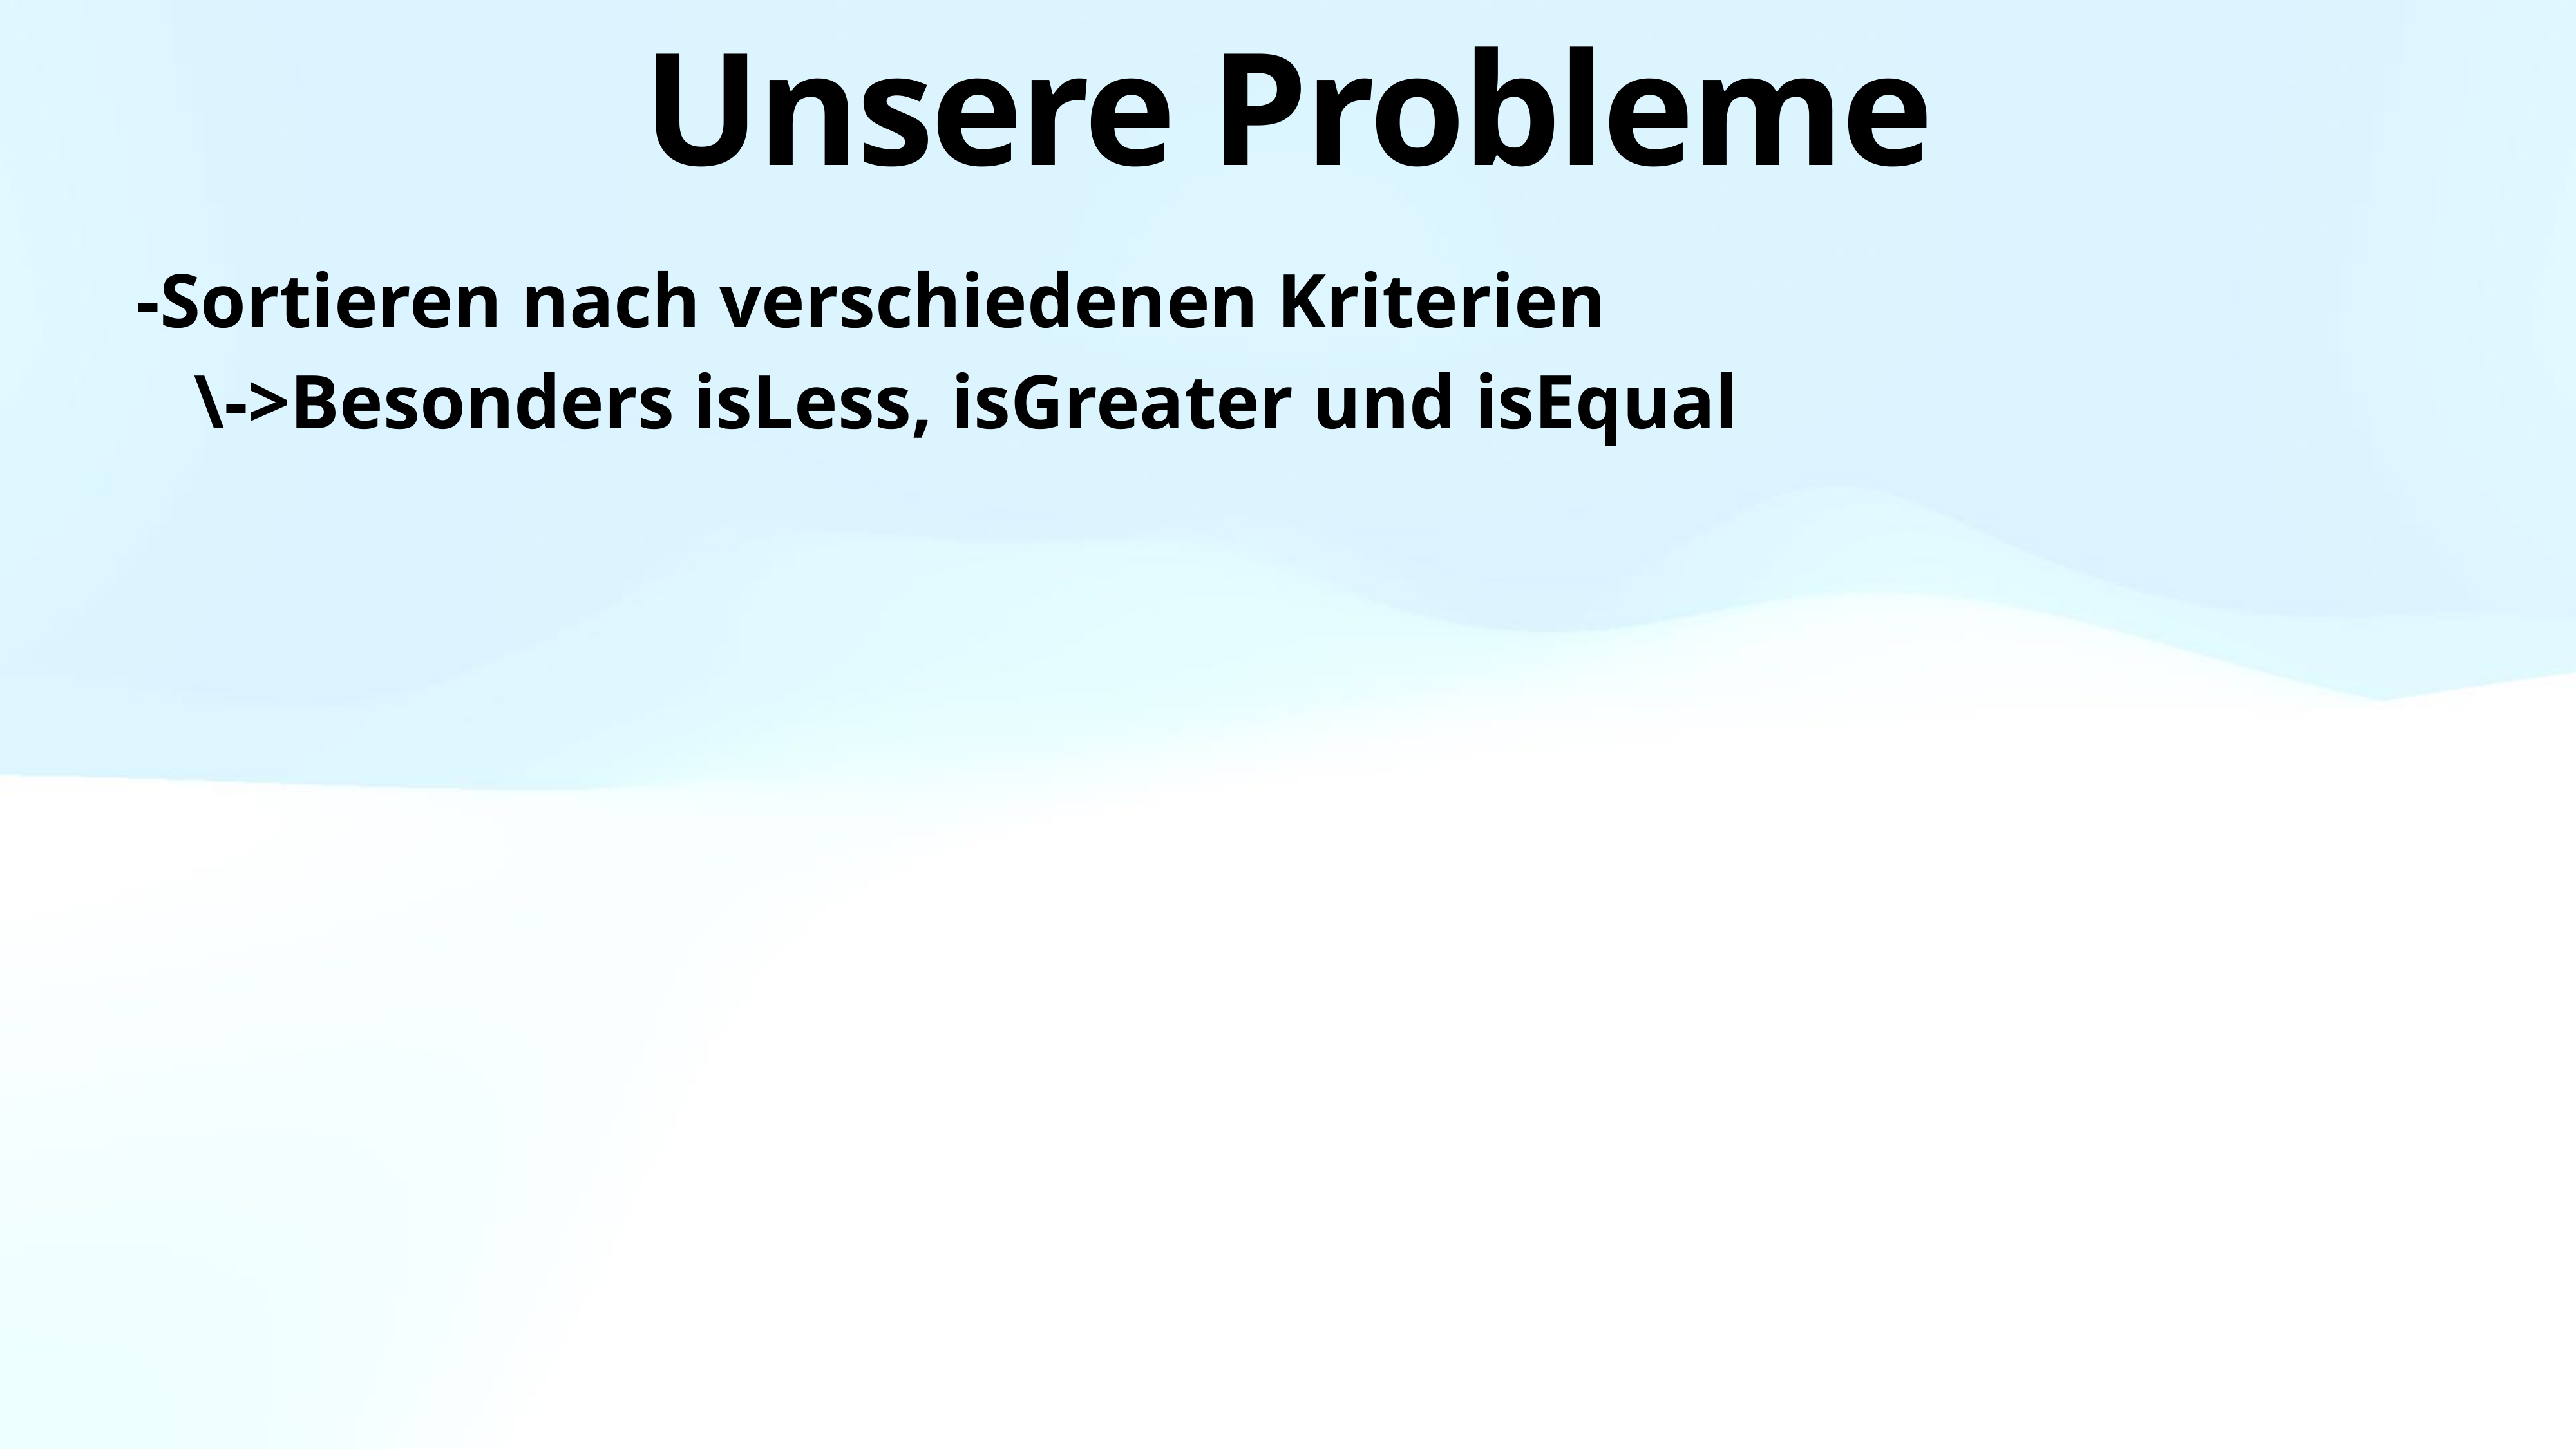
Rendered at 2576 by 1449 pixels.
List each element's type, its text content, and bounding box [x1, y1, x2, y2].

picture [0, 0, 2576, 1449]
text_box -Sortieren nach verschiedenen Kriterien \->Besonders isLess, isGreater und isEqual [127, 244, 2448, 965]
text_box Unsere Probleme [127, 0, 2449, 204]
